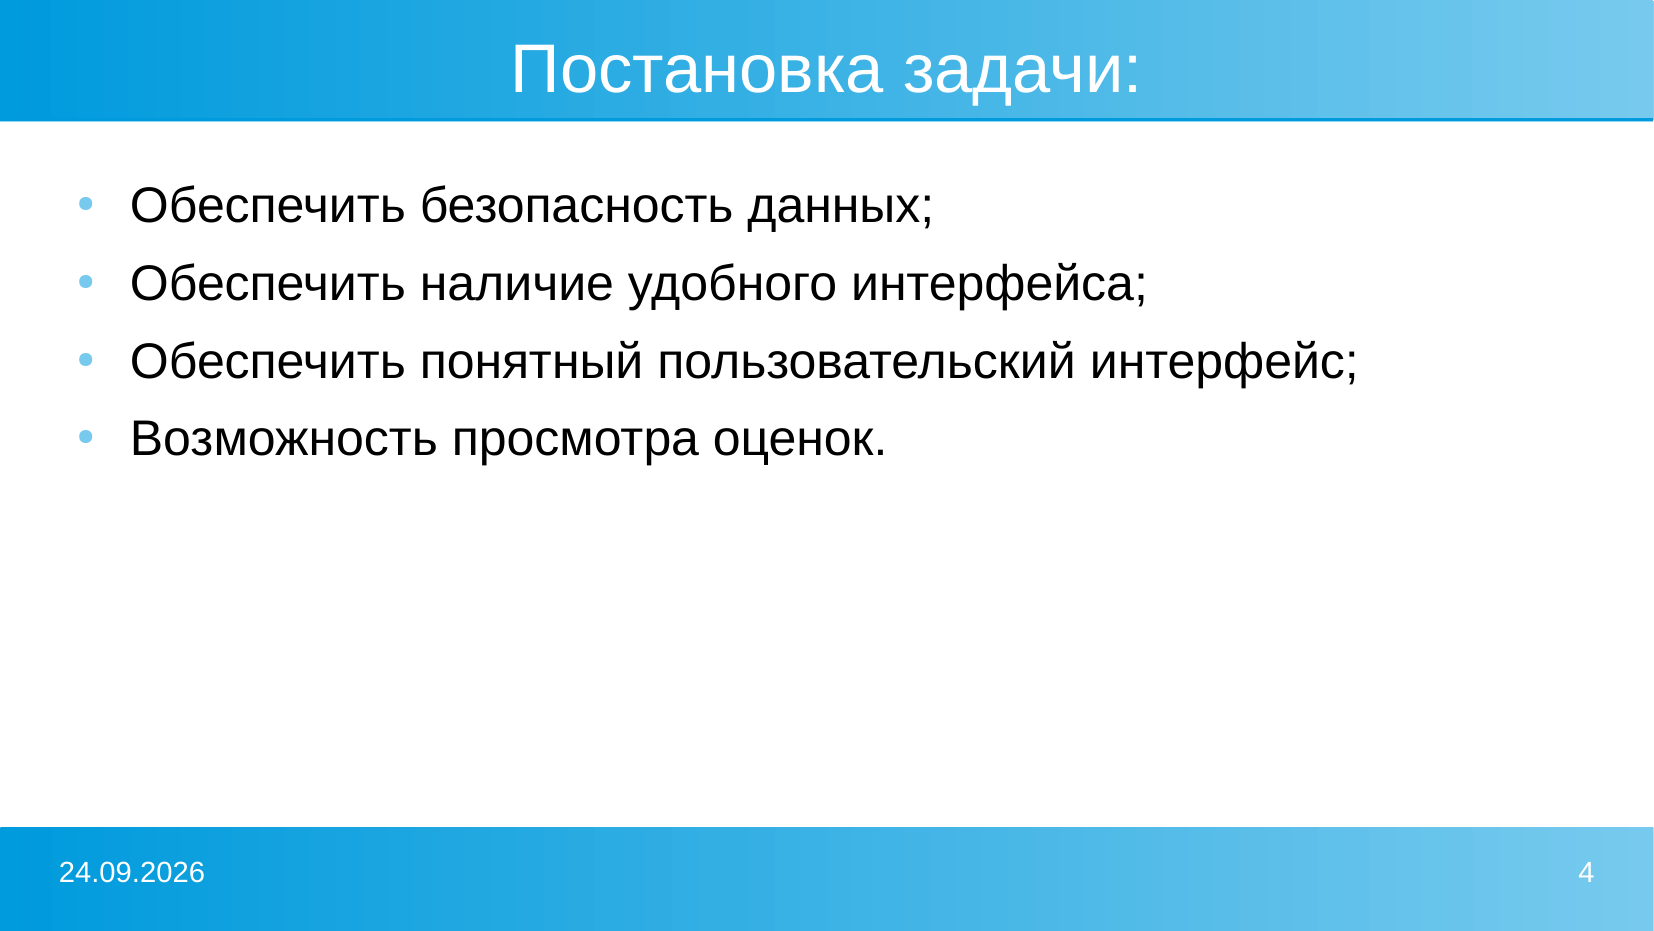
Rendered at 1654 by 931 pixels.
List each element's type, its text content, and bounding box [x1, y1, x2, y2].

title Постановка задачи: [59, 29, 1595, 108]
list Обеспечить безопасность данных; Обеспечить наличие удобного интерфейса; Обеспечить понятный пользовательский интерфейс; Возможность просмотра оценок. [59, 177, 1595, 768]
